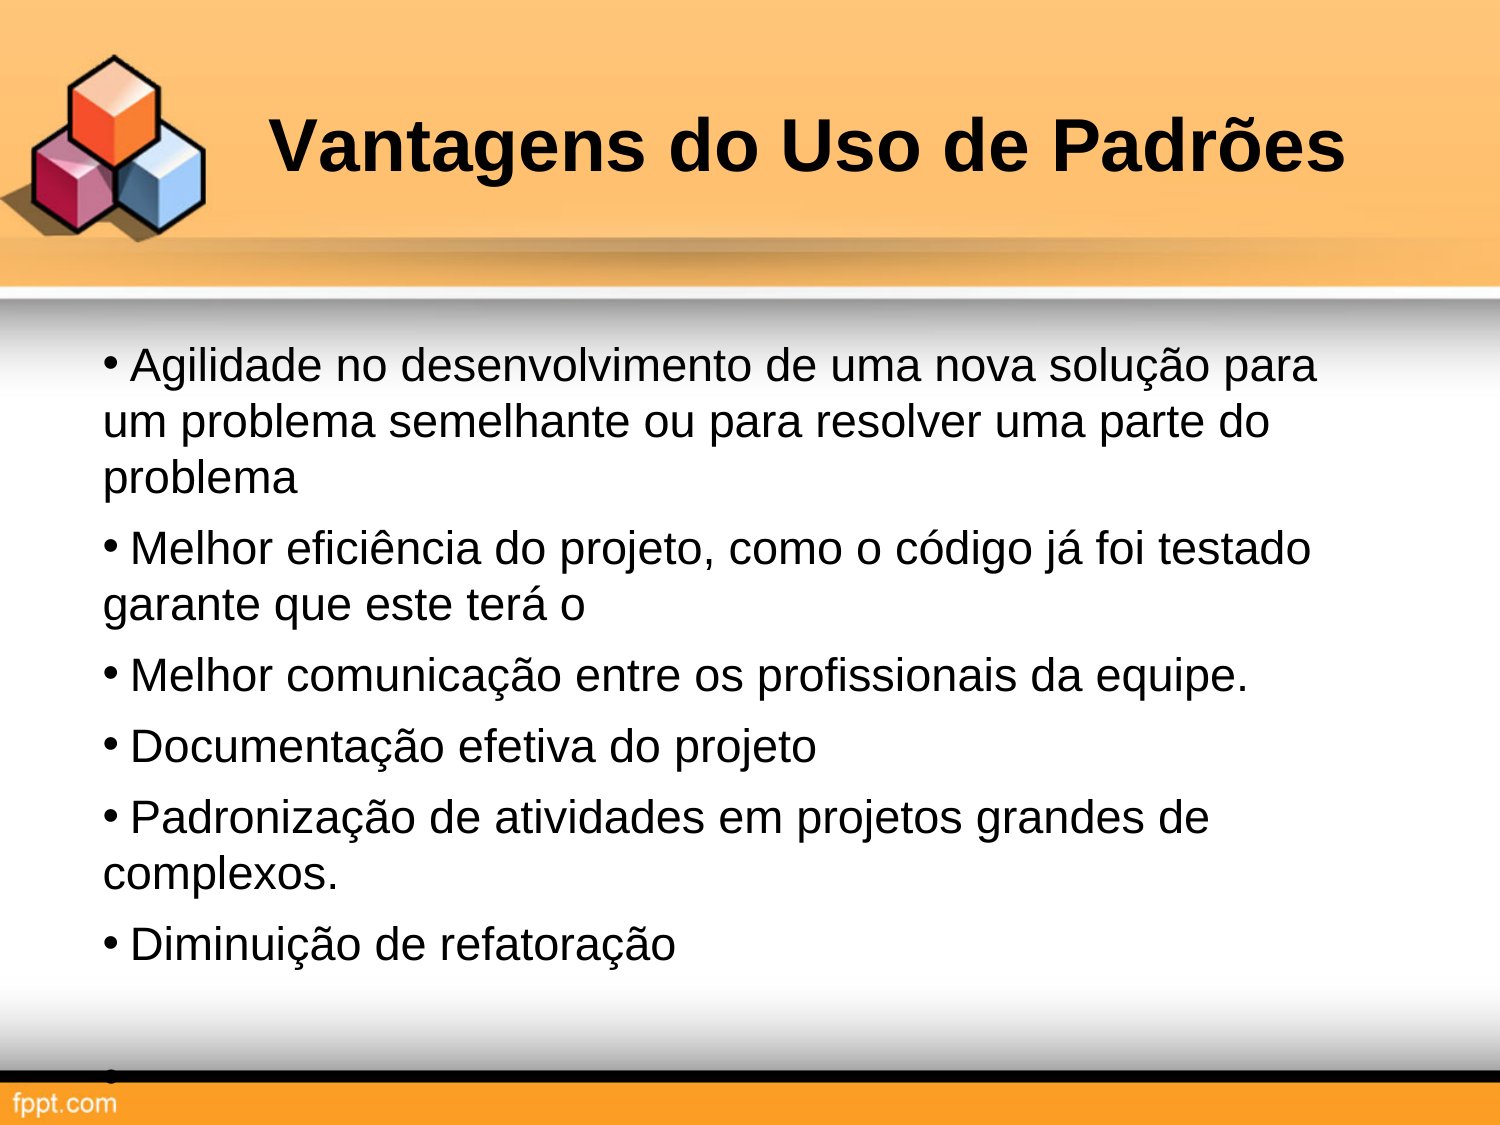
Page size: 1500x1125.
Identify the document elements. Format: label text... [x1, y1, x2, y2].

title Vantagens do Uso de Padrões [133, 40, 1484, 242]
list Agilidade no desenvolvimento de uma nova solução para um problema semelhante ou para resolver uma parte do problema Melhor eficiência do projeto, como o código já foi testado garante que este terá o Melhor comunicação entre os profissionais da equipe. Documentação efetiva do projeto Padronização de atividades em projetos grandes de complexos. Diminuição de refatoração [87, 326, 1408, 980]
